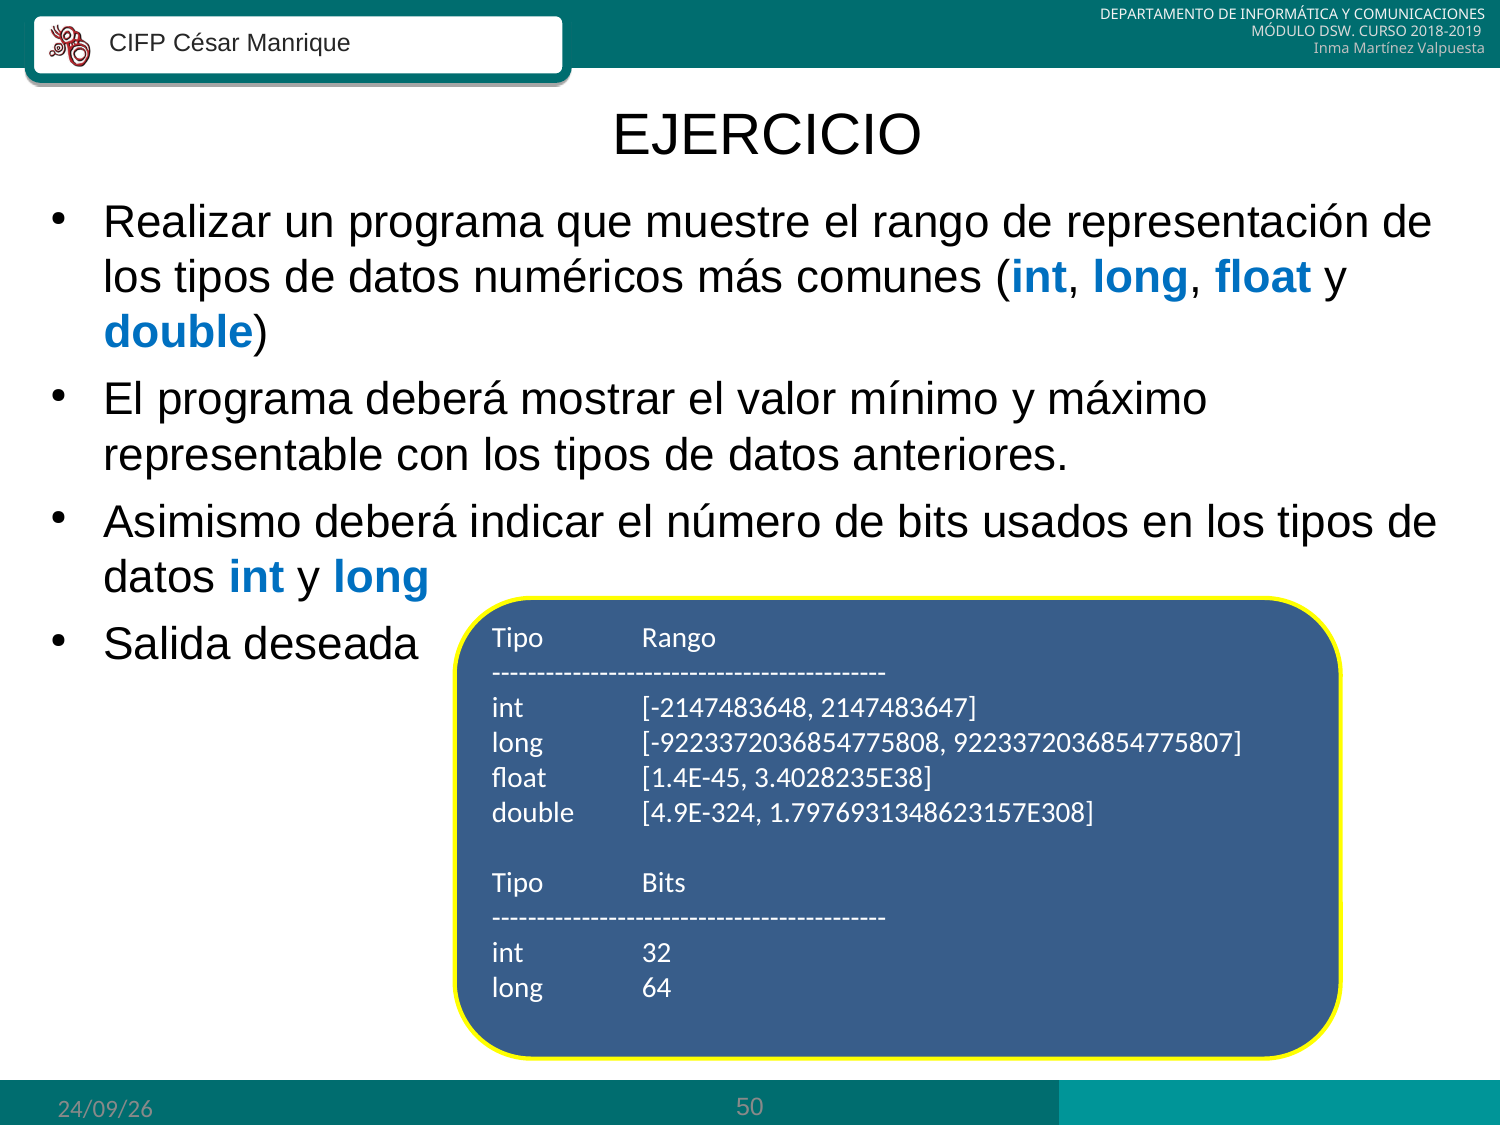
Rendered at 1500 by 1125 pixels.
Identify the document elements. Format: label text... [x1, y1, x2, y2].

text_box Tipo Rango -------------------------------------------- int [-2147483648, 2147483647] long [-9223372036854775808, 9223372036854775807] float [1.4E-45, 3.4028235E38] double [4.9E-324, 1.7976931348623157E308] Tipo Bits -------------------------------------------- int 32 long 64 [454, 597, 1341, 1059]
title EJERCICIO [17, 90, 1483, 173]
list Realizar un programa que muestre el rango de representación de los tipos de datos numéricos más comunes (int, long, float y double) El programa deberá mostrar el valor mínimo y máximo representable con los tipos de datos anteriores. Asimismo deberá indicar el número de bits usados en los tipos de datos int y long Salida deseada [17, 184, 1483, 1059]
text_box <número> [512, 1082, 988, 1125]
picture [47, 23, 93, 67]
text_box 18/09/18 [42, 1085, 344, 1125]
